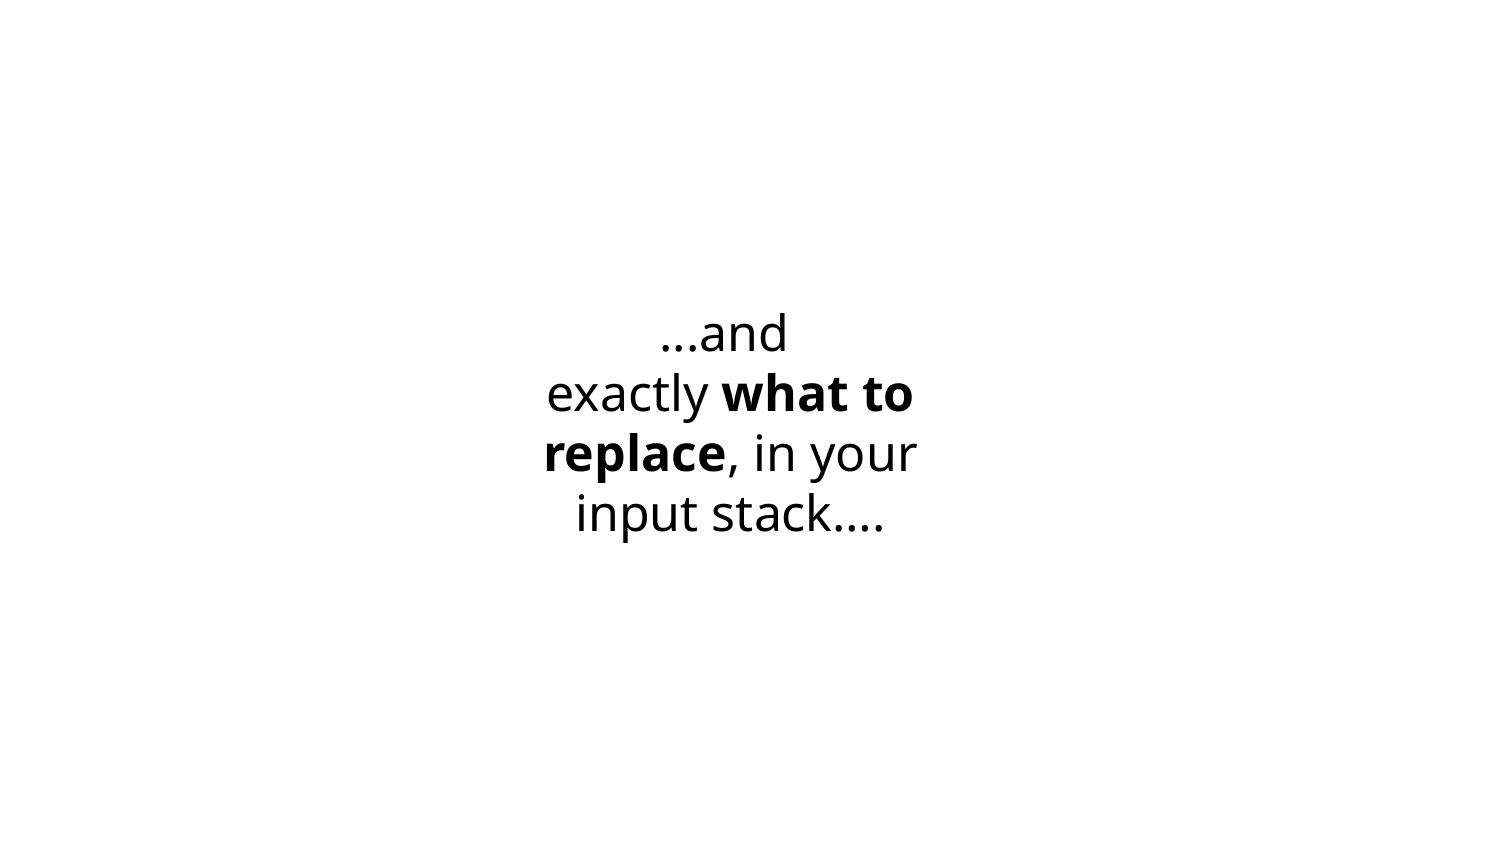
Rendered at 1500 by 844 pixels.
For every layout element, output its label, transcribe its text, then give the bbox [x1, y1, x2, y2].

text_box ...and exactly what to replace, in your input stack…. [484, 0, 977, 844]
